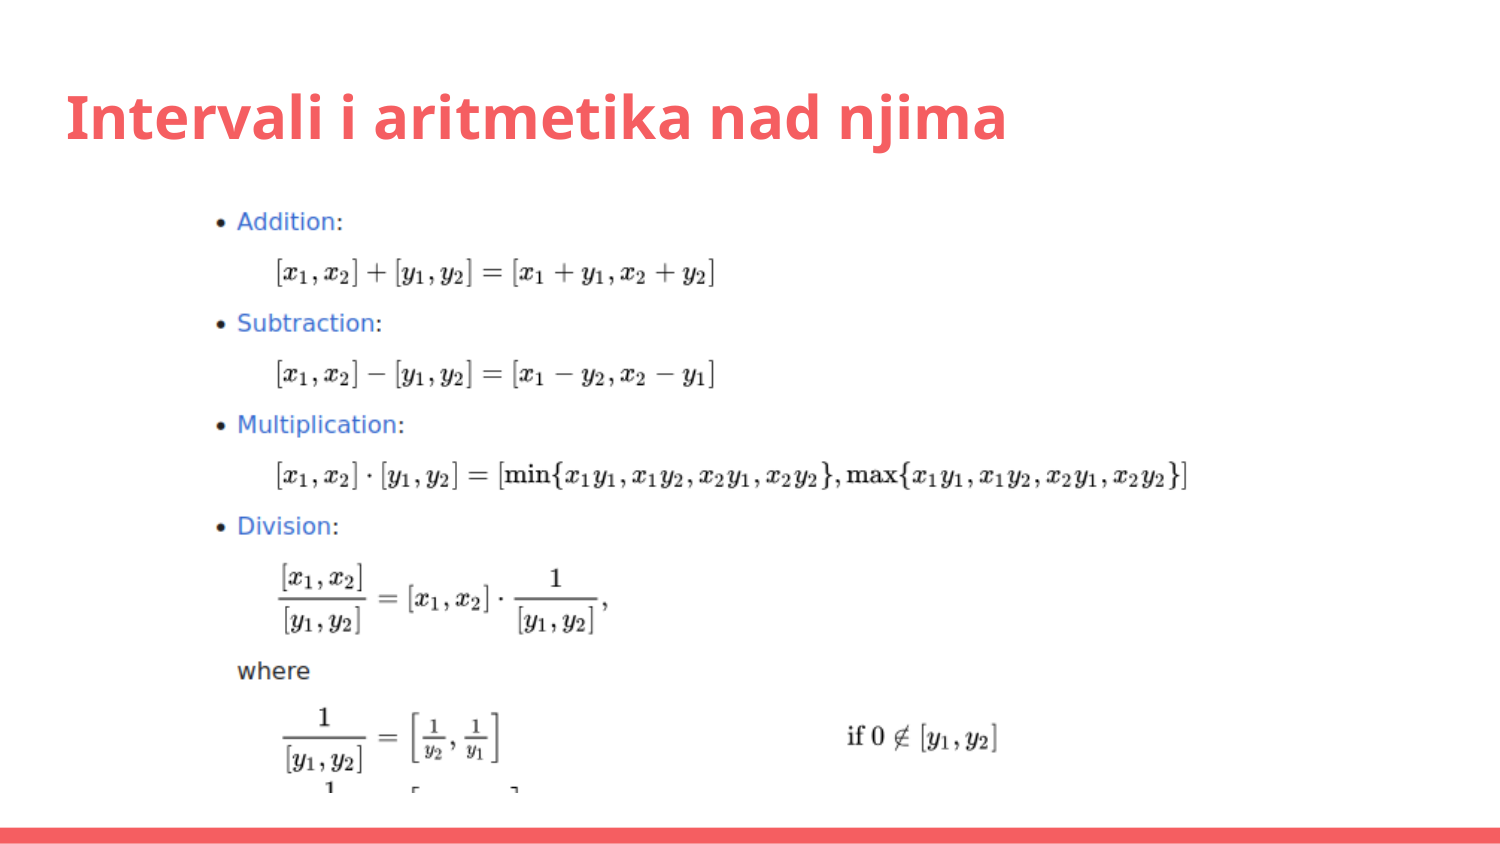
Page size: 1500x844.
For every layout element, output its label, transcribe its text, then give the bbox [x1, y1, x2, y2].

picture [208, 196, 1207, 793]
title Intervali i aritmetika nad njima [51, 64, 1449, 167]
